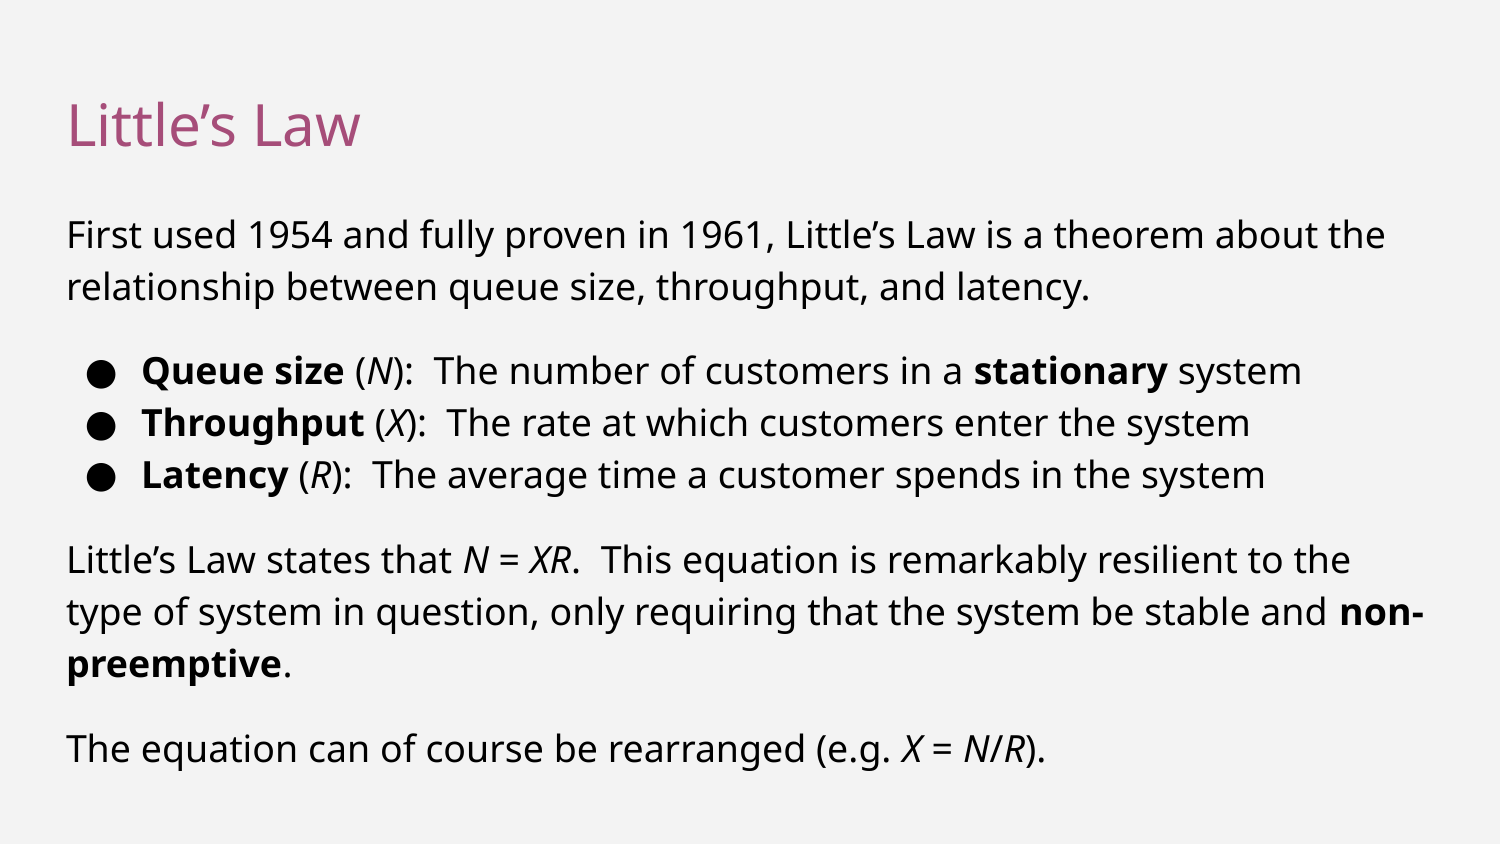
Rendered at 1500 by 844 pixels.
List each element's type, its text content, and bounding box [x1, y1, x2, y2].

list First used 1954 and fully proven in 1961, Little’s Law is a theorem about the relationship between queue size, throughput, and latency. Queue size (N): The number of customers in a stationary system Throughput (X): The rate at which customers enter the system Latency (R): The average time a customer spends in the system Little’s Law states that N = XR. This equation is remarkably resilient to the type of system in question, only requiring that the system be stable and non-preemptive. The equation can of course be rearranged (e.g. X = N/R). [51, 189, 1449, 750]
title Little’s Law [51, 72, 1449, 167]
